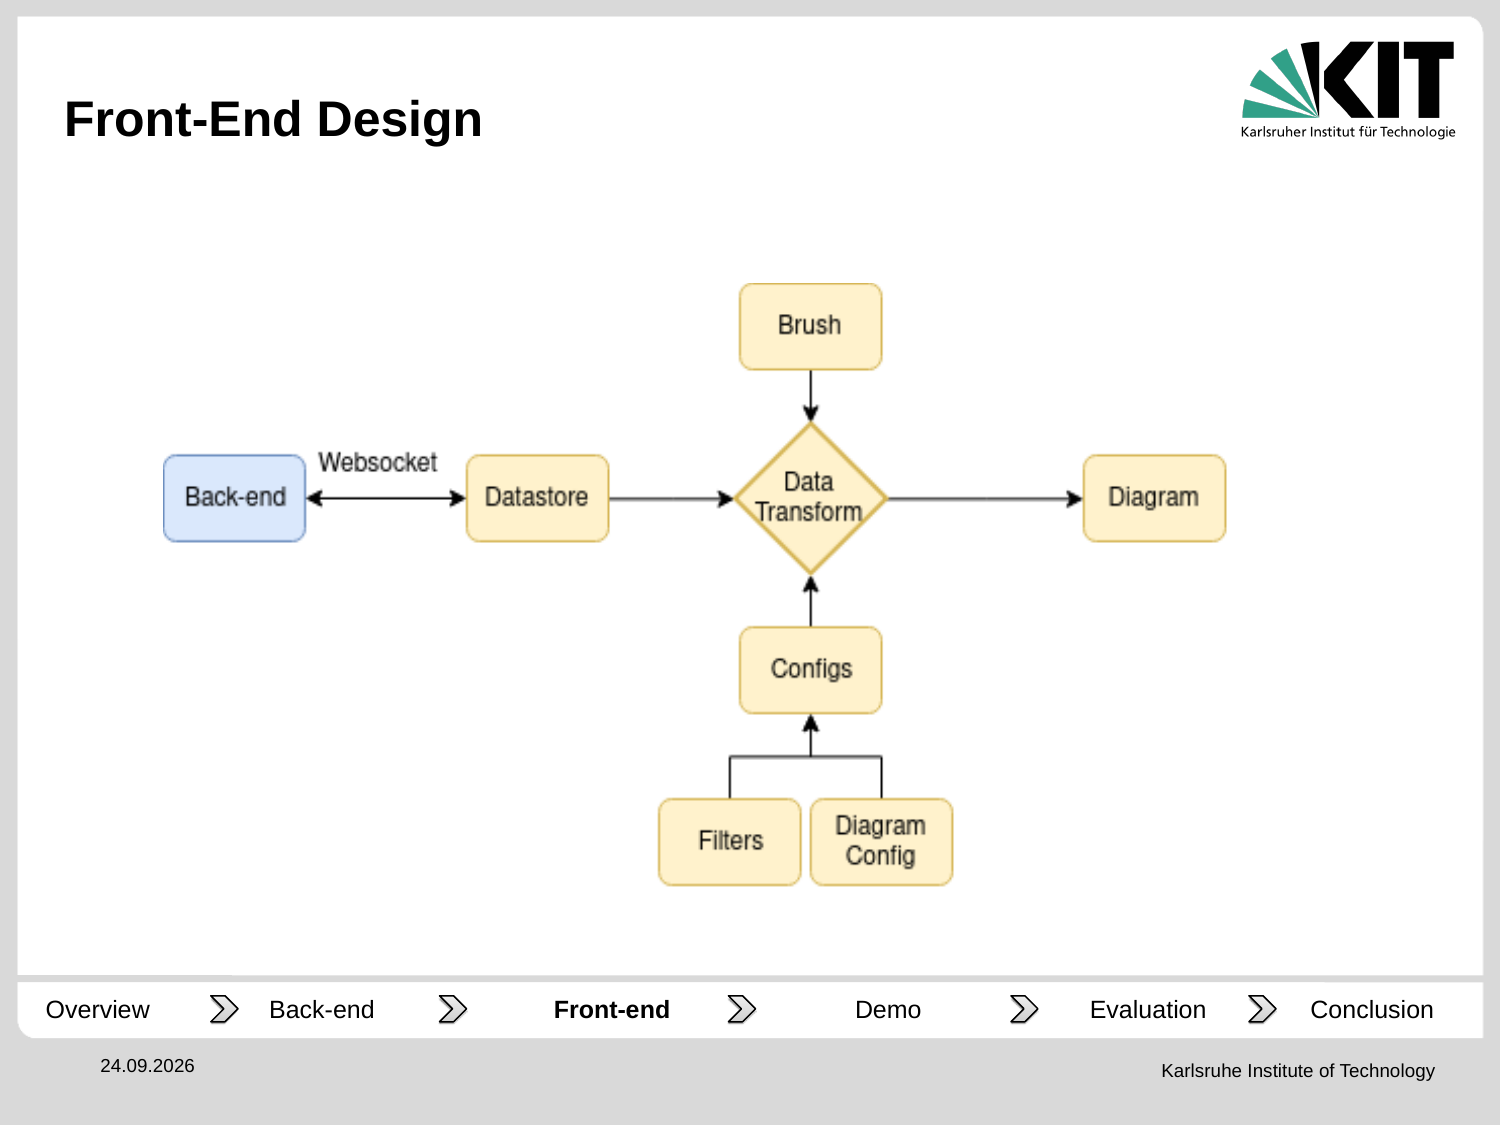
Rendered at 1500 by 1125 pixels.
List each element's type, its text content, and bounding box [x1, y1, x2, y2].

text_box [1248, 995, 1277, 1022]
text_box [439, 995, 467, 1022]
text_box Overview [30, 986, 194, 1031]
text_box [728, 995, 756, 1022]
text_box [1010, 995, 1038, 1022]
text_box Demo [840, 986, 937, 1031]
text_box Conclusion [1295, 986, 1500, 1031]
title Front-End Design [64, 54, 1198, 147]
picture [0, 0, 1500, 1125]
text_box Evaluation [1075, 986, 1222, 1031]
text_box Front-end [539, 986, 686, 1031]
text_box 13.04.2019 [100, 1053, 272, 1113]
text_box Back-end [254, 986, 418, 1031]
text_box [210, 995, 238, 1022]
